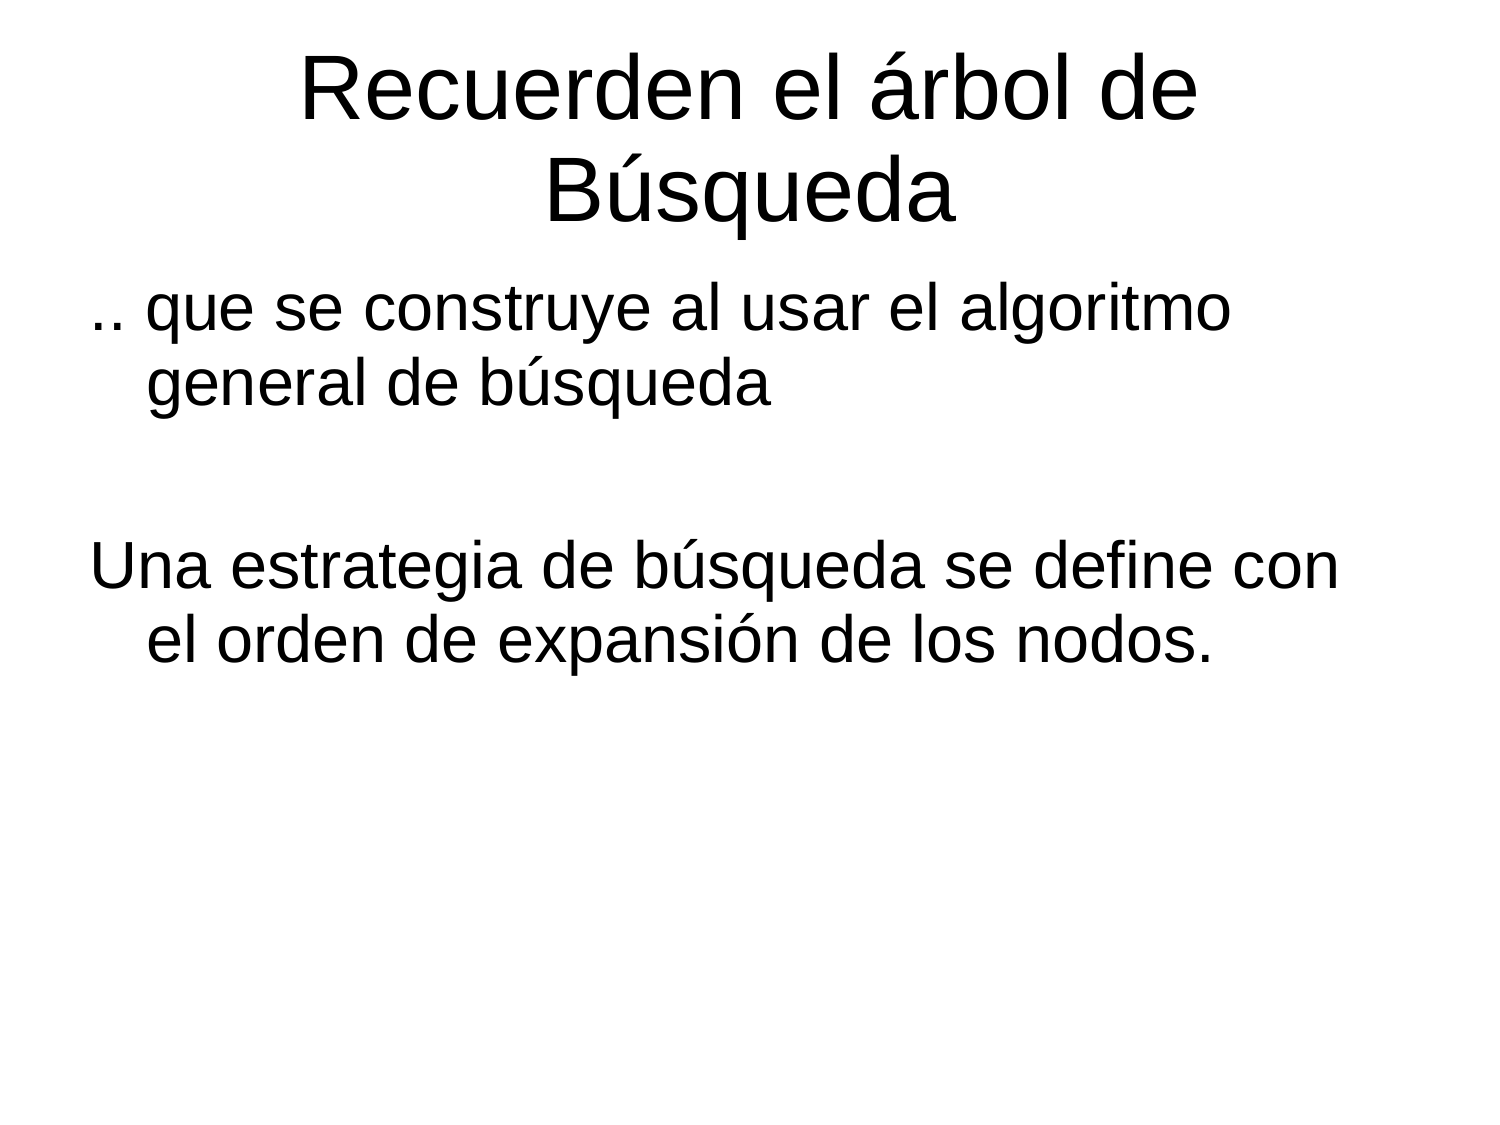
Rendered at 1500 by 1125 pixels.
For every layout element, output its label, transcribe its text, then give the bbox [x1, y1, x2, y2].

title Recuerden el árbol de Búsqueda [75, 24, 1426, 254]
list .. que se construye al usar el algoritmo general de búsqueda Una estrategia de búsqueda se define con el orden de expansión de los nodos. [75, 262, 1426, 1006]
